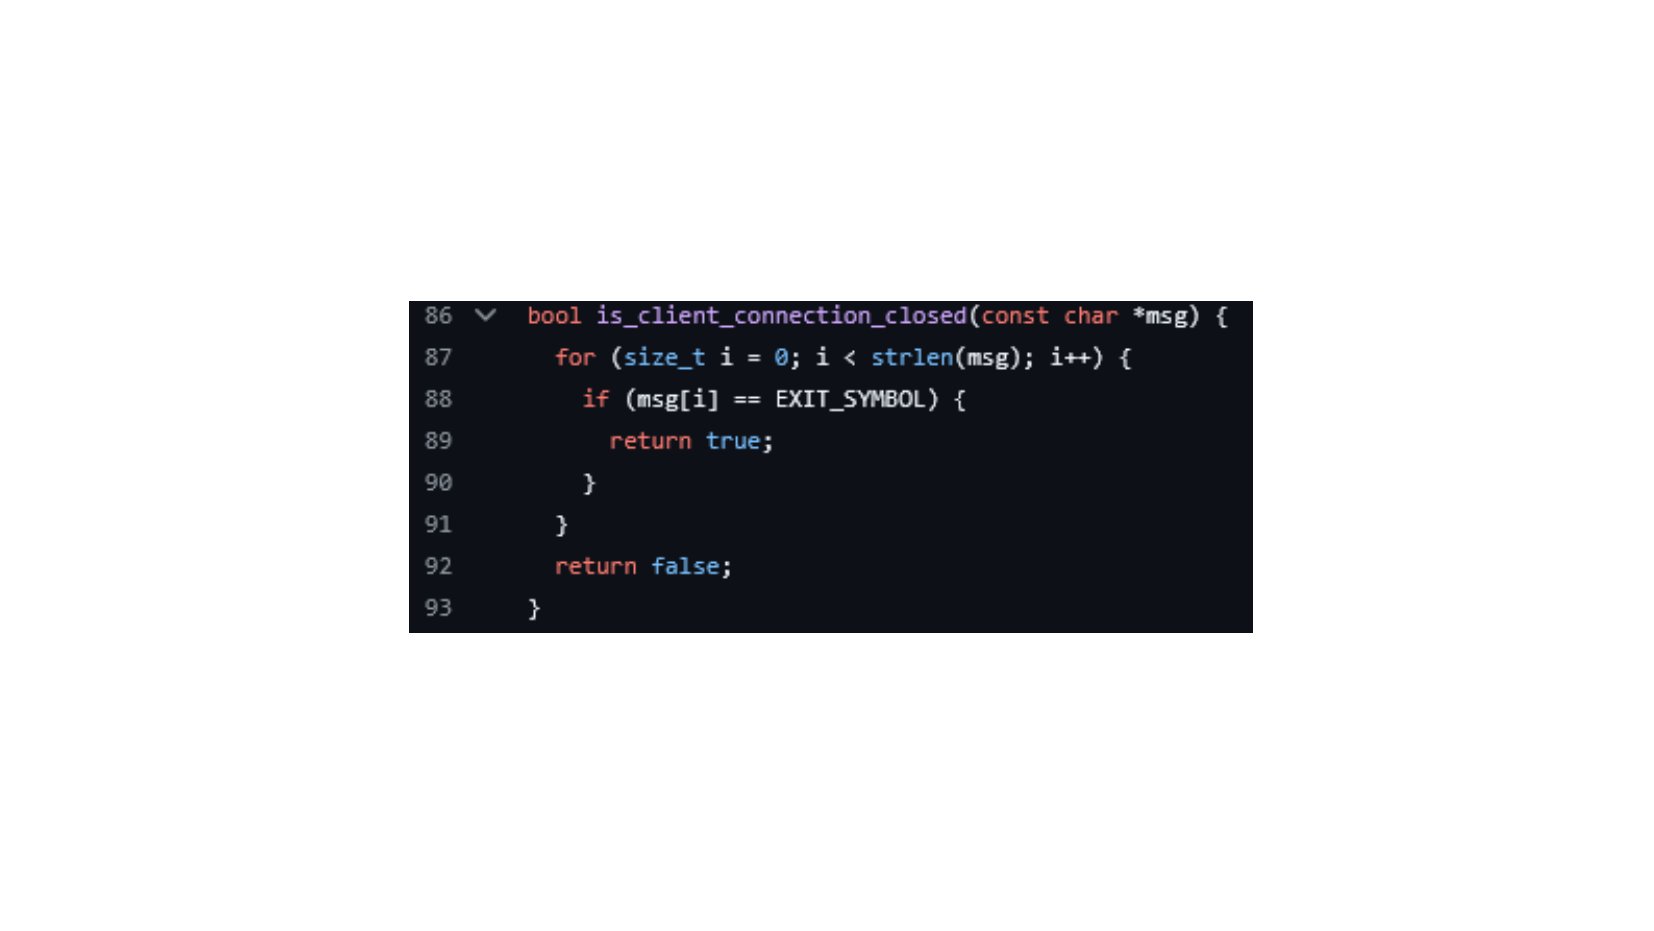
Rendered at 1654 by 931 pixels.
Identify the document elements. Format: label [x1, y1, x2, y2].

picture [409, 301, 1253, 633]
